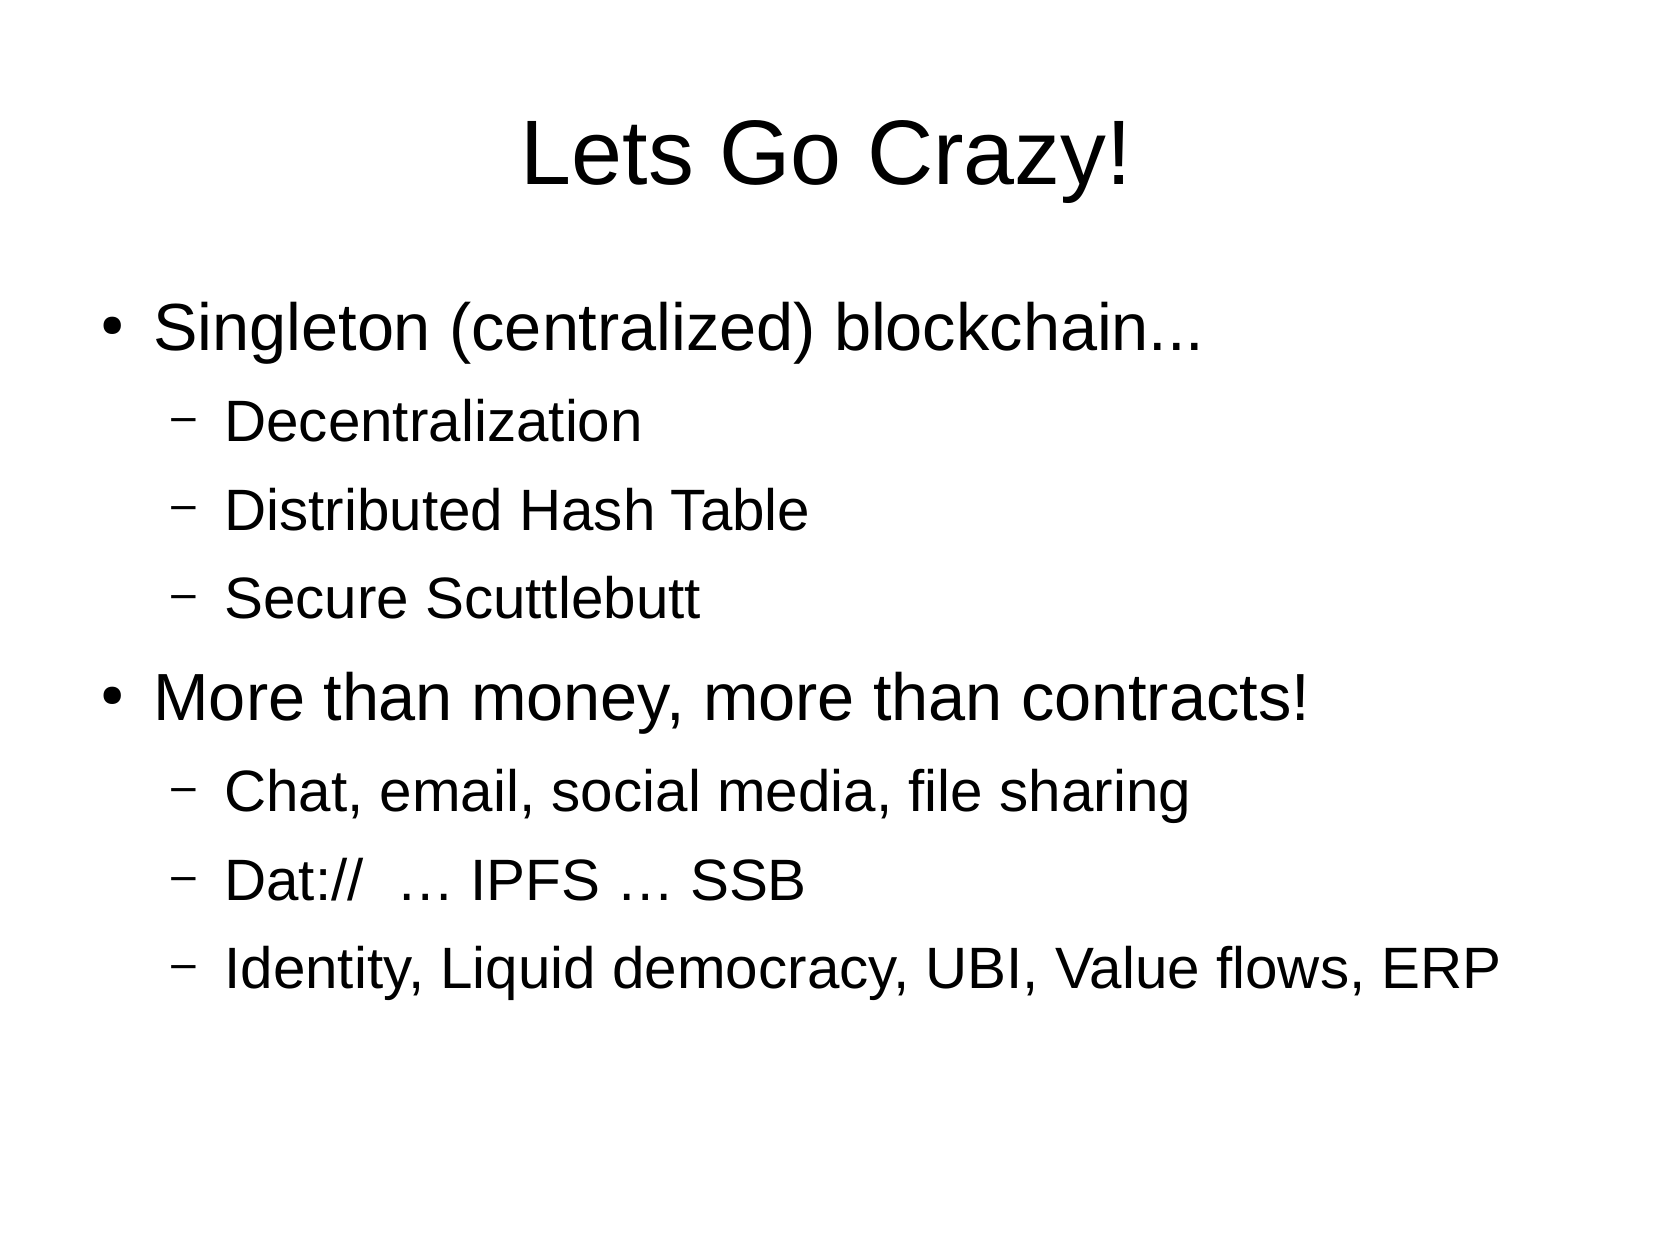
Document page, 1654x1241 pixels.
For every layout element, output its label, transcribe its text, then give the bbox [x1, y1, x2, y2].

list Singleton (centralized) blockchain... Decentralization Distributed Hash Table Secure Scuttlebutt More than money, more than contracts! Chat, email, social media, file sharing Dat:// … IPFS … SSB Identity, Liquid democracy, UBI, Value flows, ERP [82, 290, 1571, 1010]
title Lets Go Crazy! [82, 49, 1571, 257]
